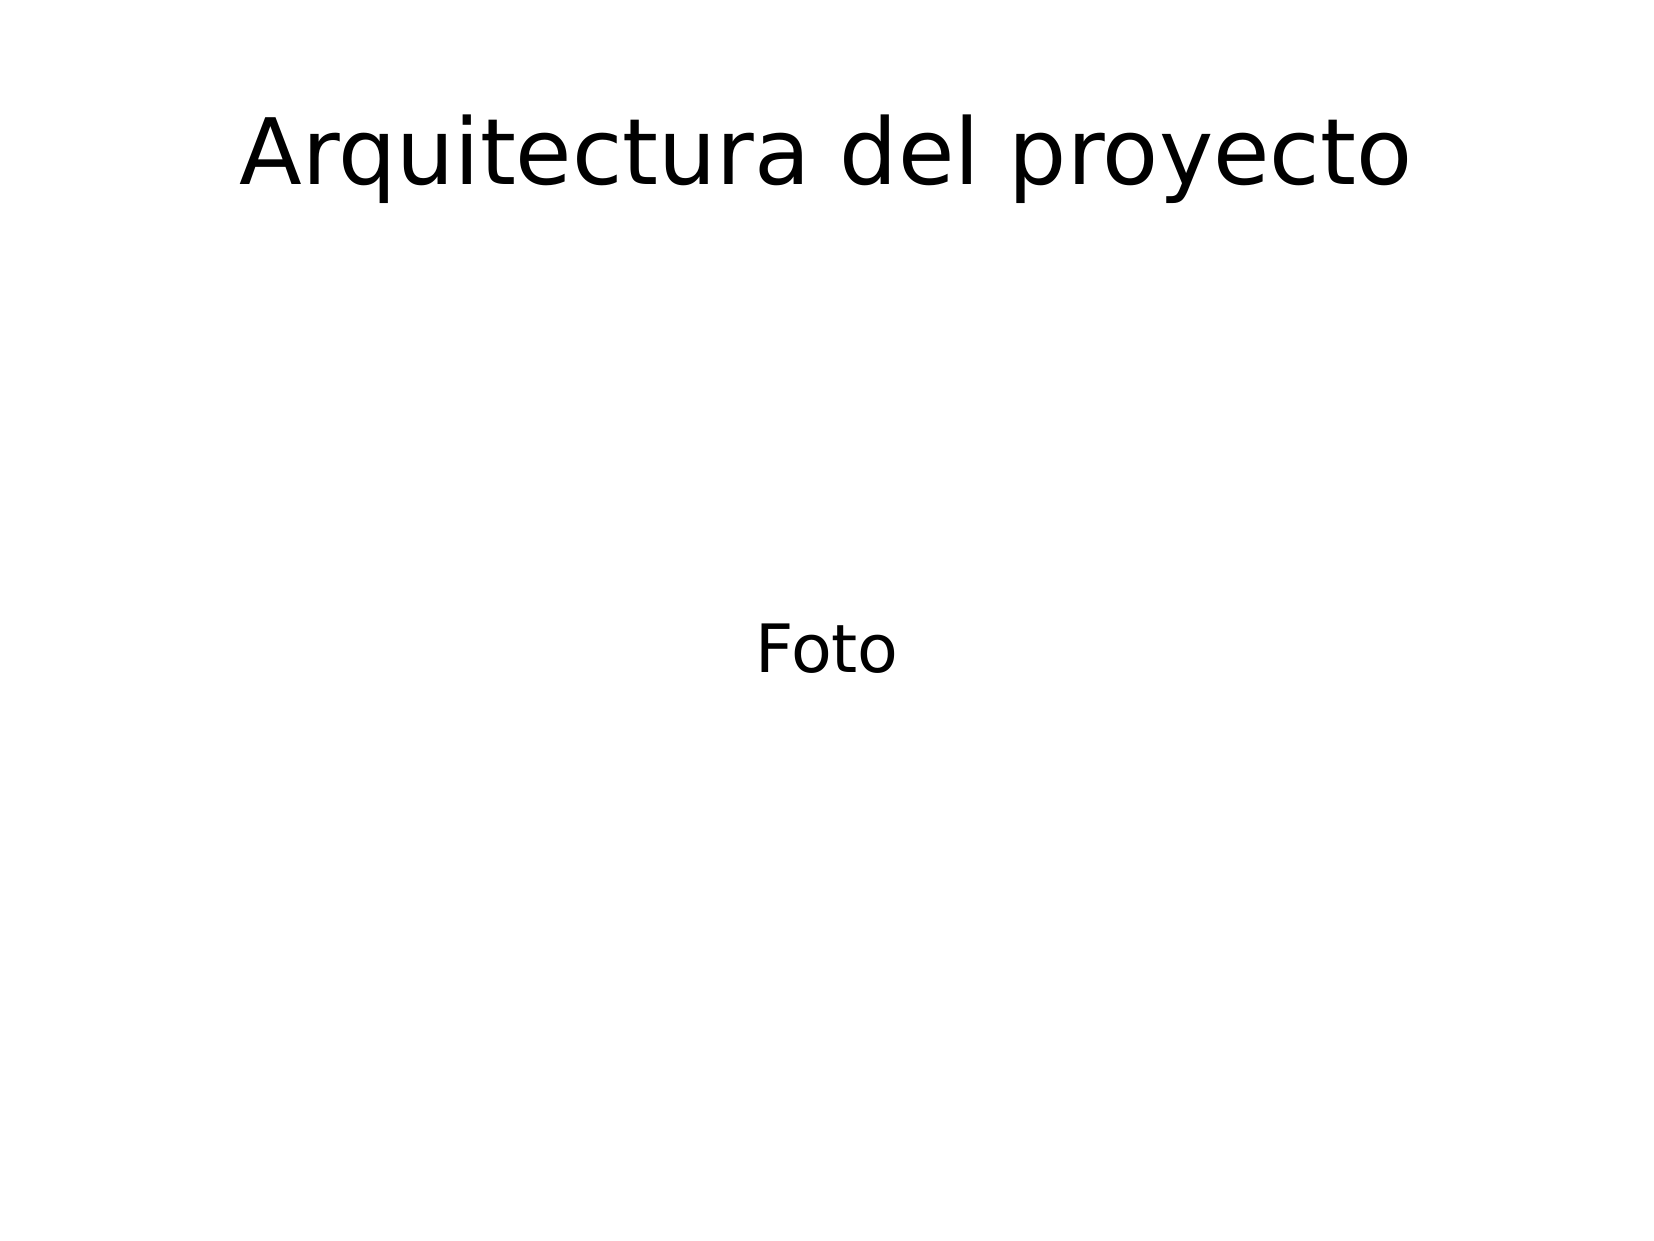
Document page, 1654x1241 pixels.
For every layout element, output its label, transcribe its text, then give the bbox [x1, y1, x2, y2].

subtitle Foto [82, 290, 1571, 1010]
title Arquitectura del proyecto [82, 49, 1571, 257]
